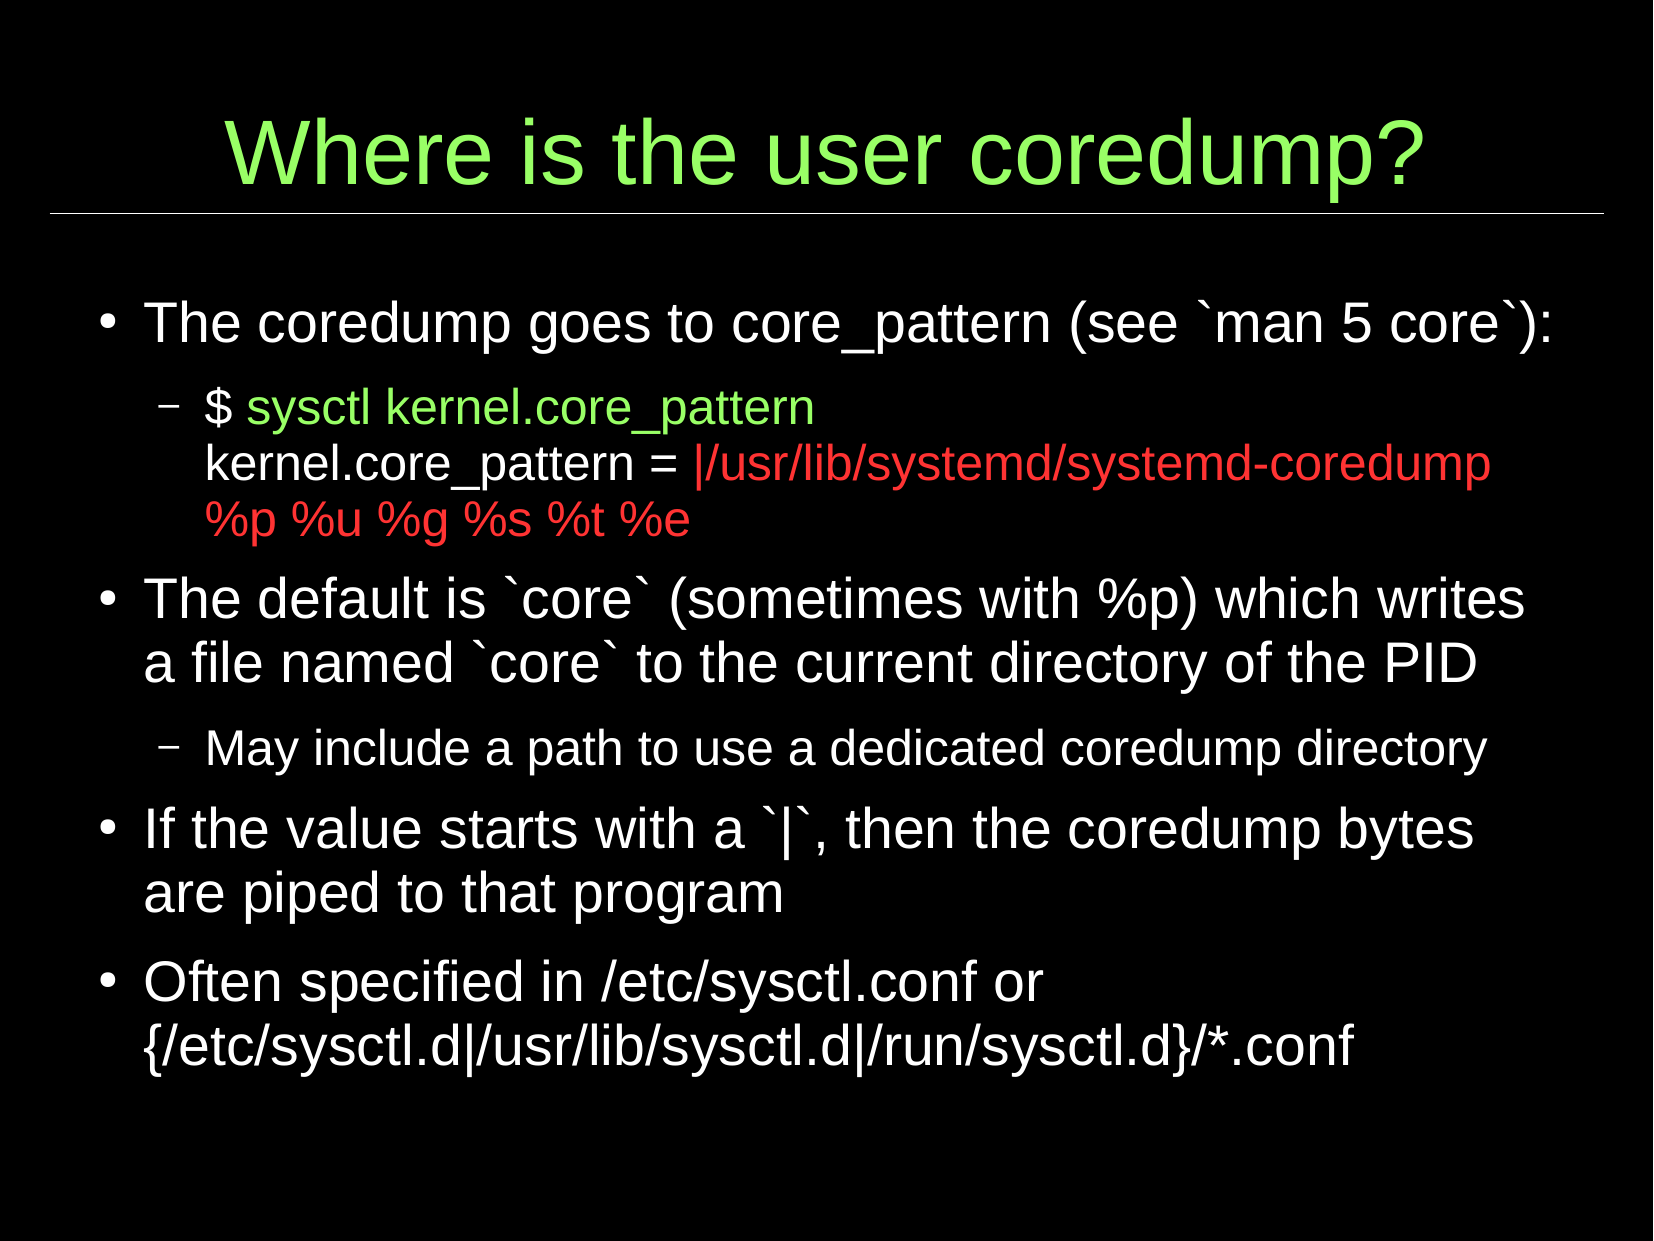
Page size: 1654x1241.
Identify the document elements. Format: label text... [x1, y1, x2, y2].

title Where is the user coredump? [82, 49, 1571, 257]
list The coredump goes to core_pattern (see `man 5 core`): $ sysctl kernel.core_pattern kernel.core_pattern = |/usr/lib/systemd/systemd-coredump %p %u %g %s %t %e The default is `core` (sometimes with %p) which writes a file named `core` to the current directory of the PID May include a path to use a dedicated coredump directory If the value starts with a `|`, then the coredump bytes are piped to that program Often specified in /etc/sysctl.conf or {/etc/sysctl.d|/usr/lib/sysctl.d|/run/sysctl.d}/*.conf [82, 290, 1571, 1111]
